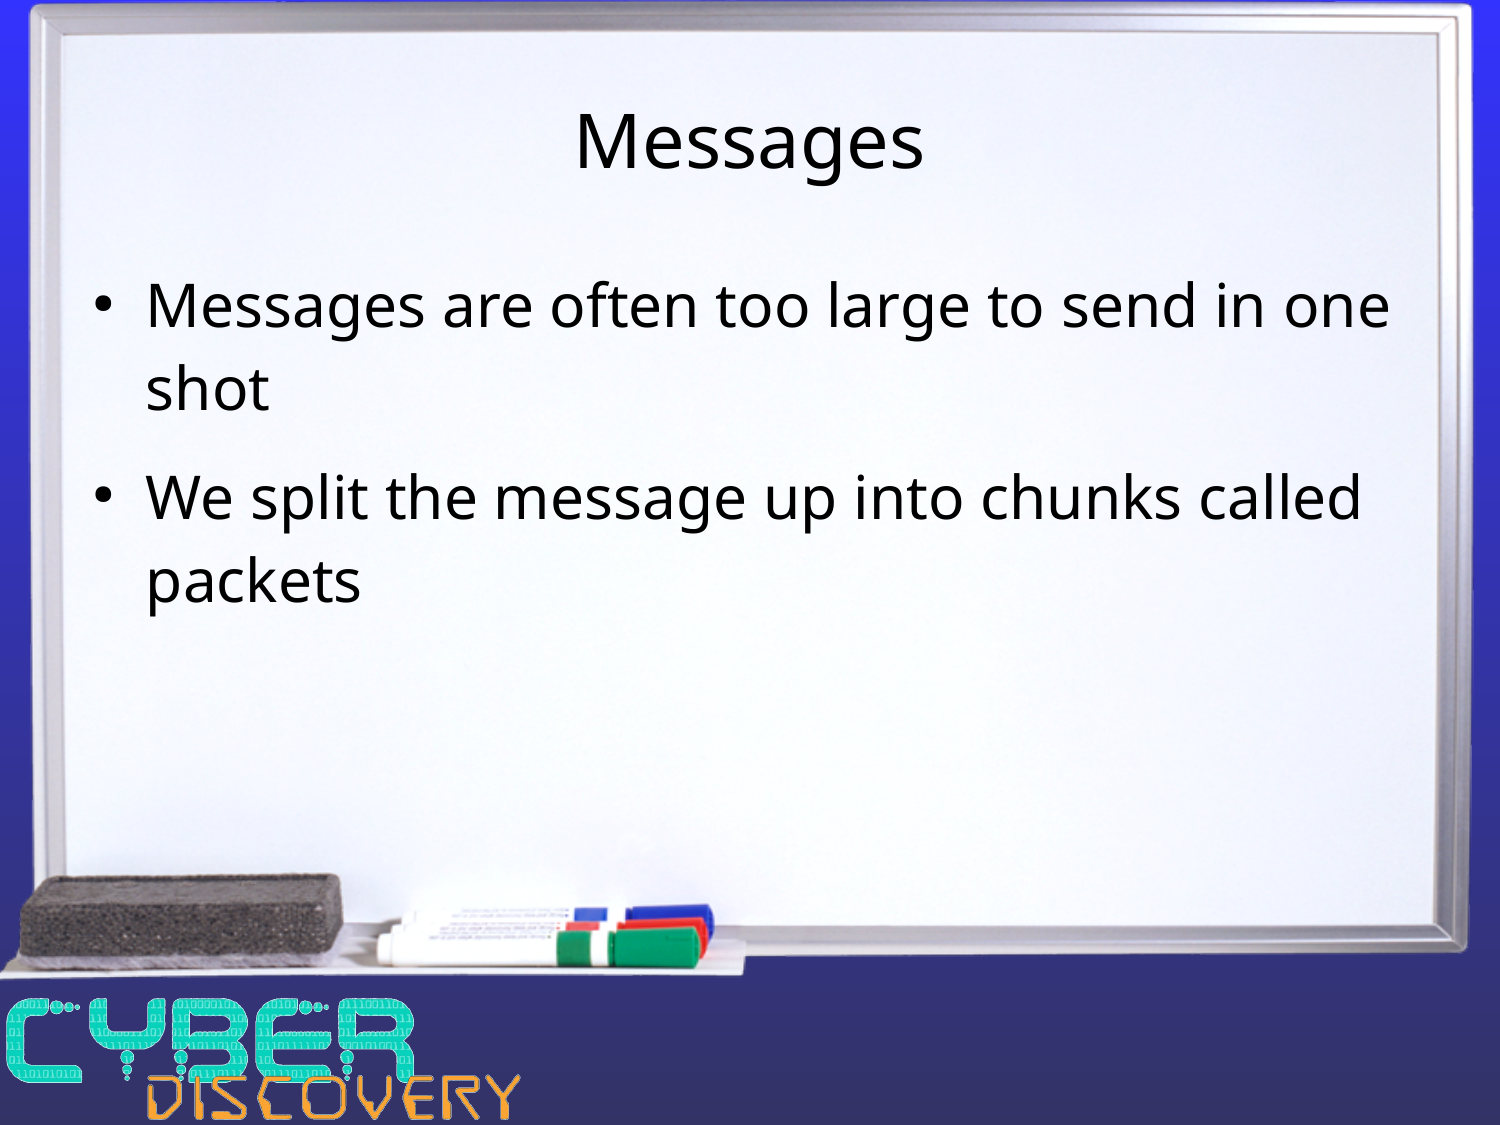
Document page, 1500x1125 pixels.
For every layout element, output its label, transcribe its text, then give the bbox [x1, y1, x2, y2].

picture [0, 0, 1500, 1125]
list Messages are often too large to send in one shot We split the message up into chunks called packets [75, 263, 1425, 1006]
title Messages [74, 44, 1425, 233]
